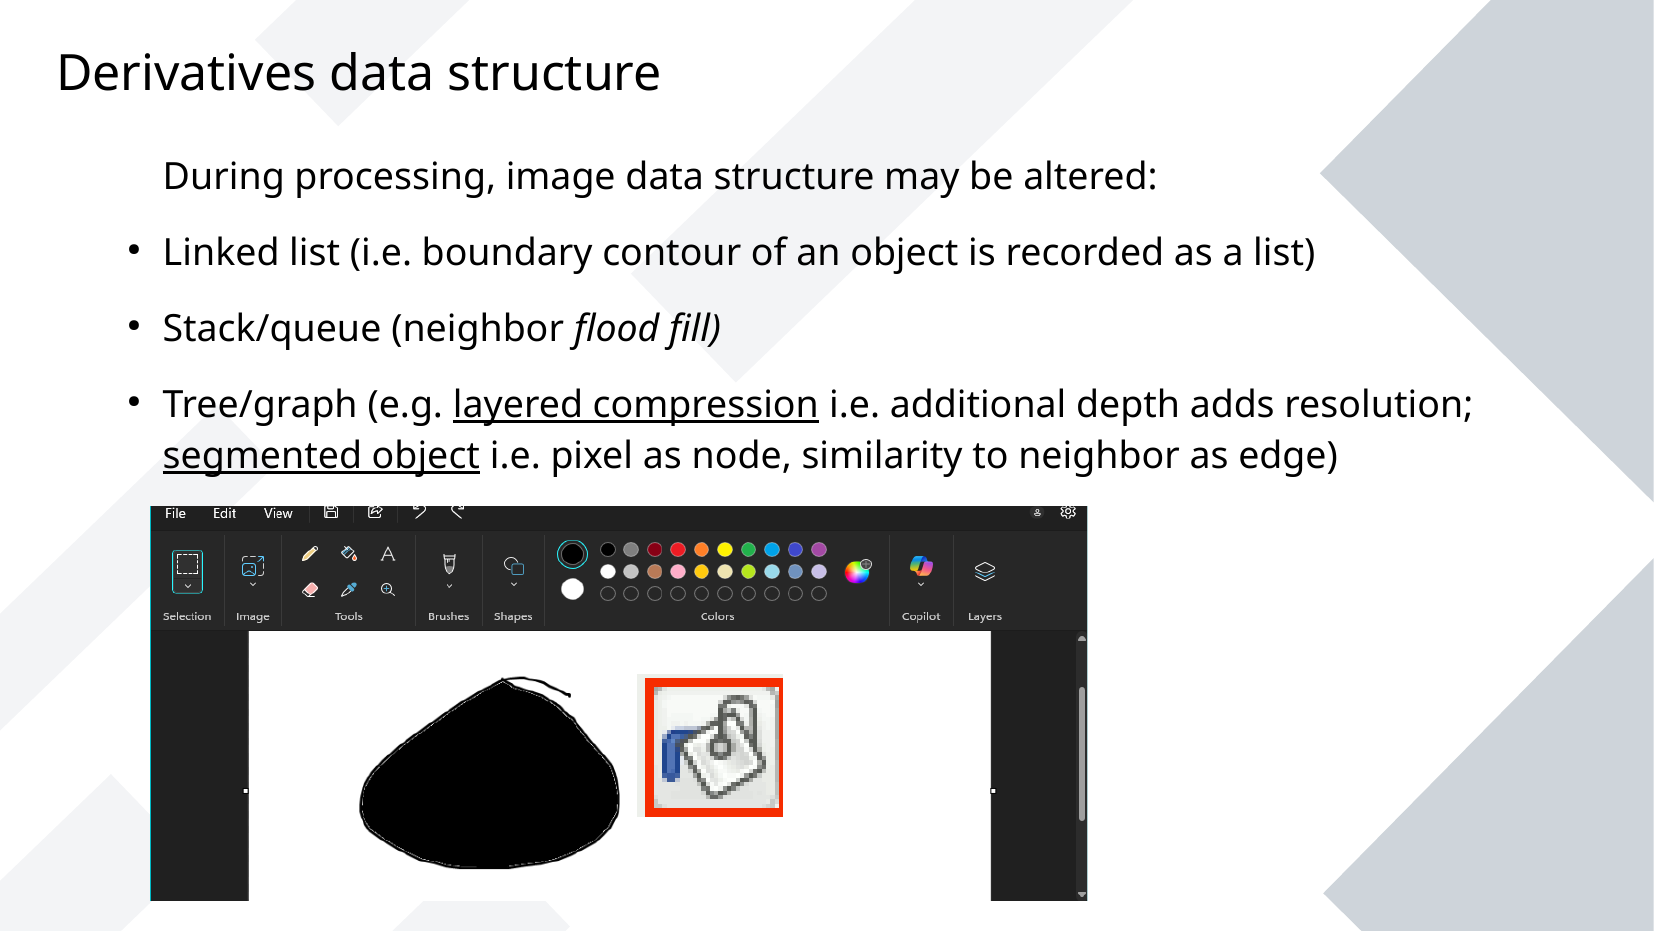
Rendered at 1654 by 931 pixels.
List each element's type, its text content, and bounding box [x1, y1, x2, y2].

picture [150, 506, 1088, 901]
text_box During processing, image data structure may be altered: Linked list (i.e. boundary contour of an object is recorded as a list) Stack/queue (neighbor flood fill) Tree/graph (e.g. layered compression i.e. additional depth adds resolution; segmented object i.e. pixel as node, similarity to neighbor as edge) [112, 142, 1576, 563]
text_box Derivatives data structure [41, 29, 677, 113]
